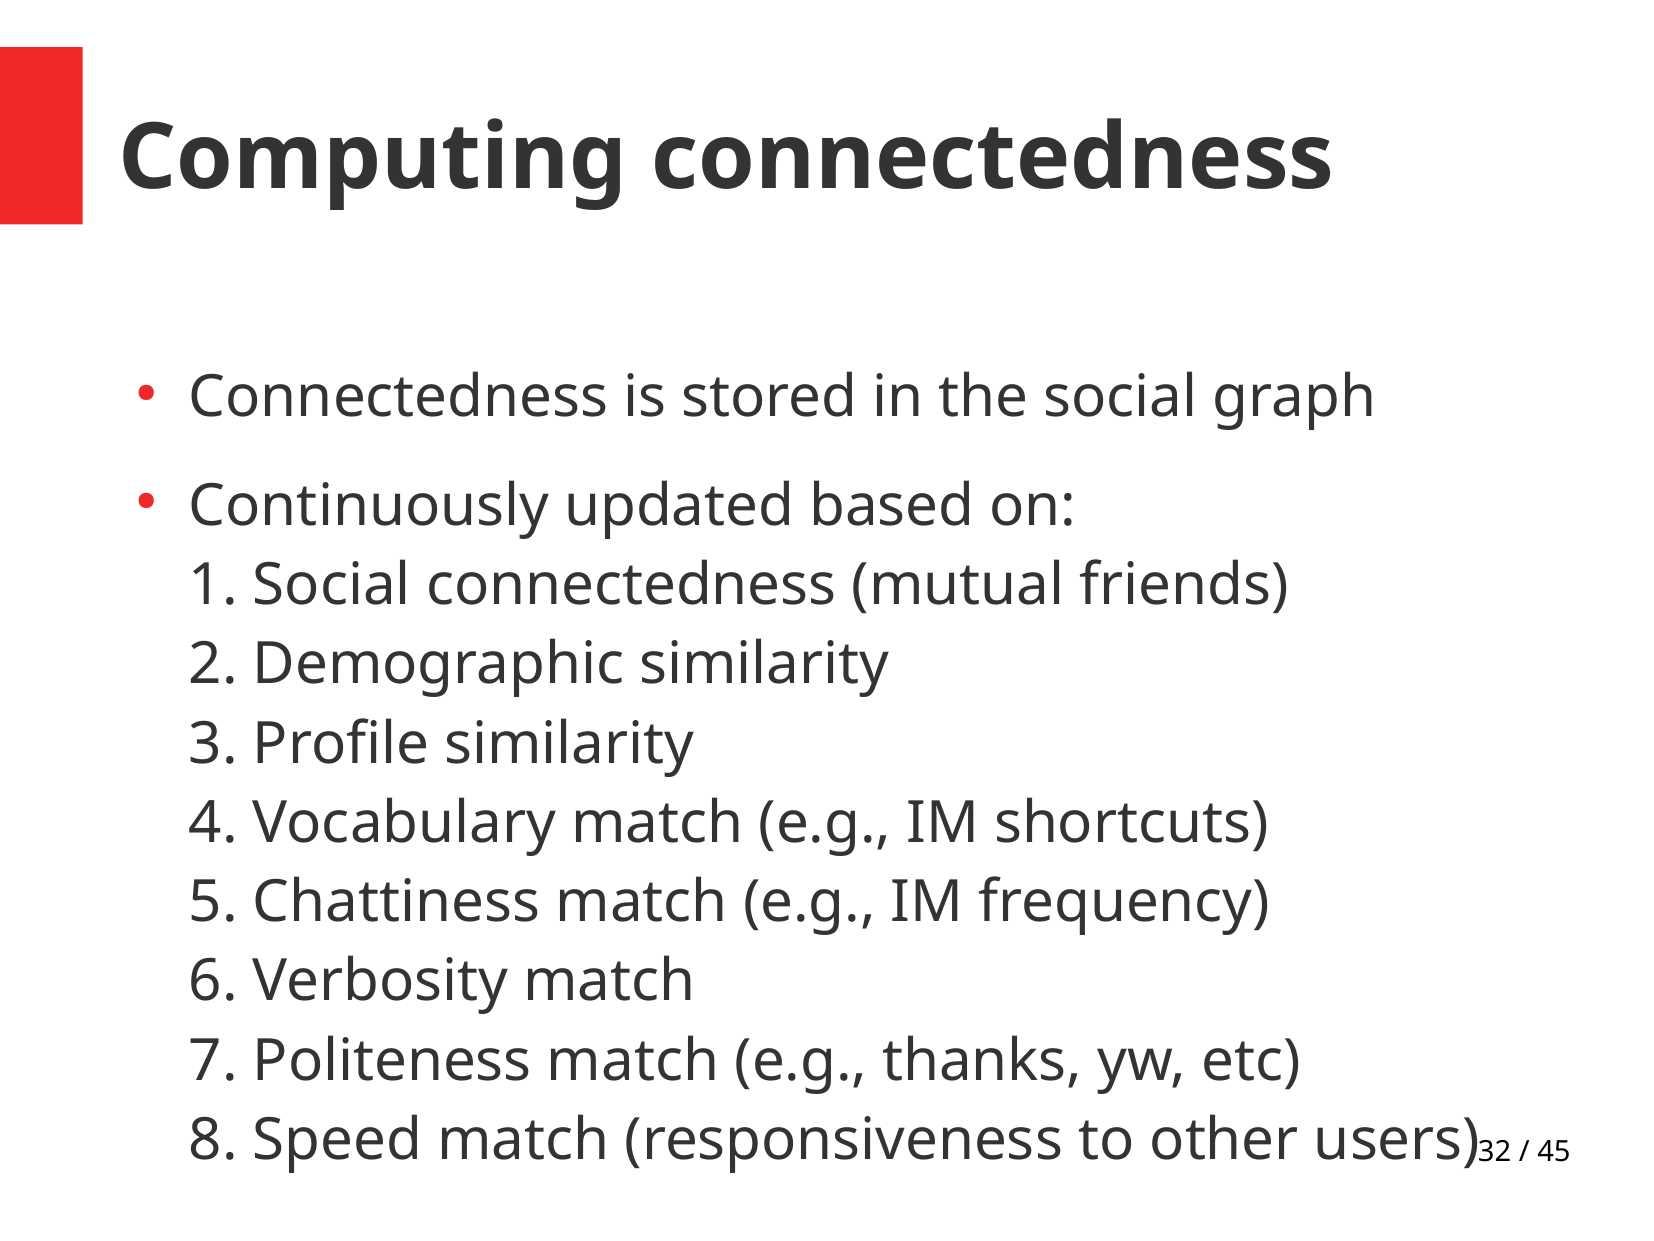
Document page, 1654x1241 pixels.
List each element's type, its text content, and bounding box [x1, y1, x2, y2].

title Computing connectedness [118, 49, 1571, 257]
list Connectedness is stored in the social graph Continuously updated based on: 1. Social connectedness (mutual friends) 2. Demographic similarity 3. Profile similarity 4. Vocabulary match (e.g., IM shortcuts) 5. Chattiness match (e.g., IM frequency) 6. Verbosity match 7. Politeness match (e.g., thanks, yw, etc) 8. Speed match (responsiveness to other users) [118, 354, 1536, 1074]
